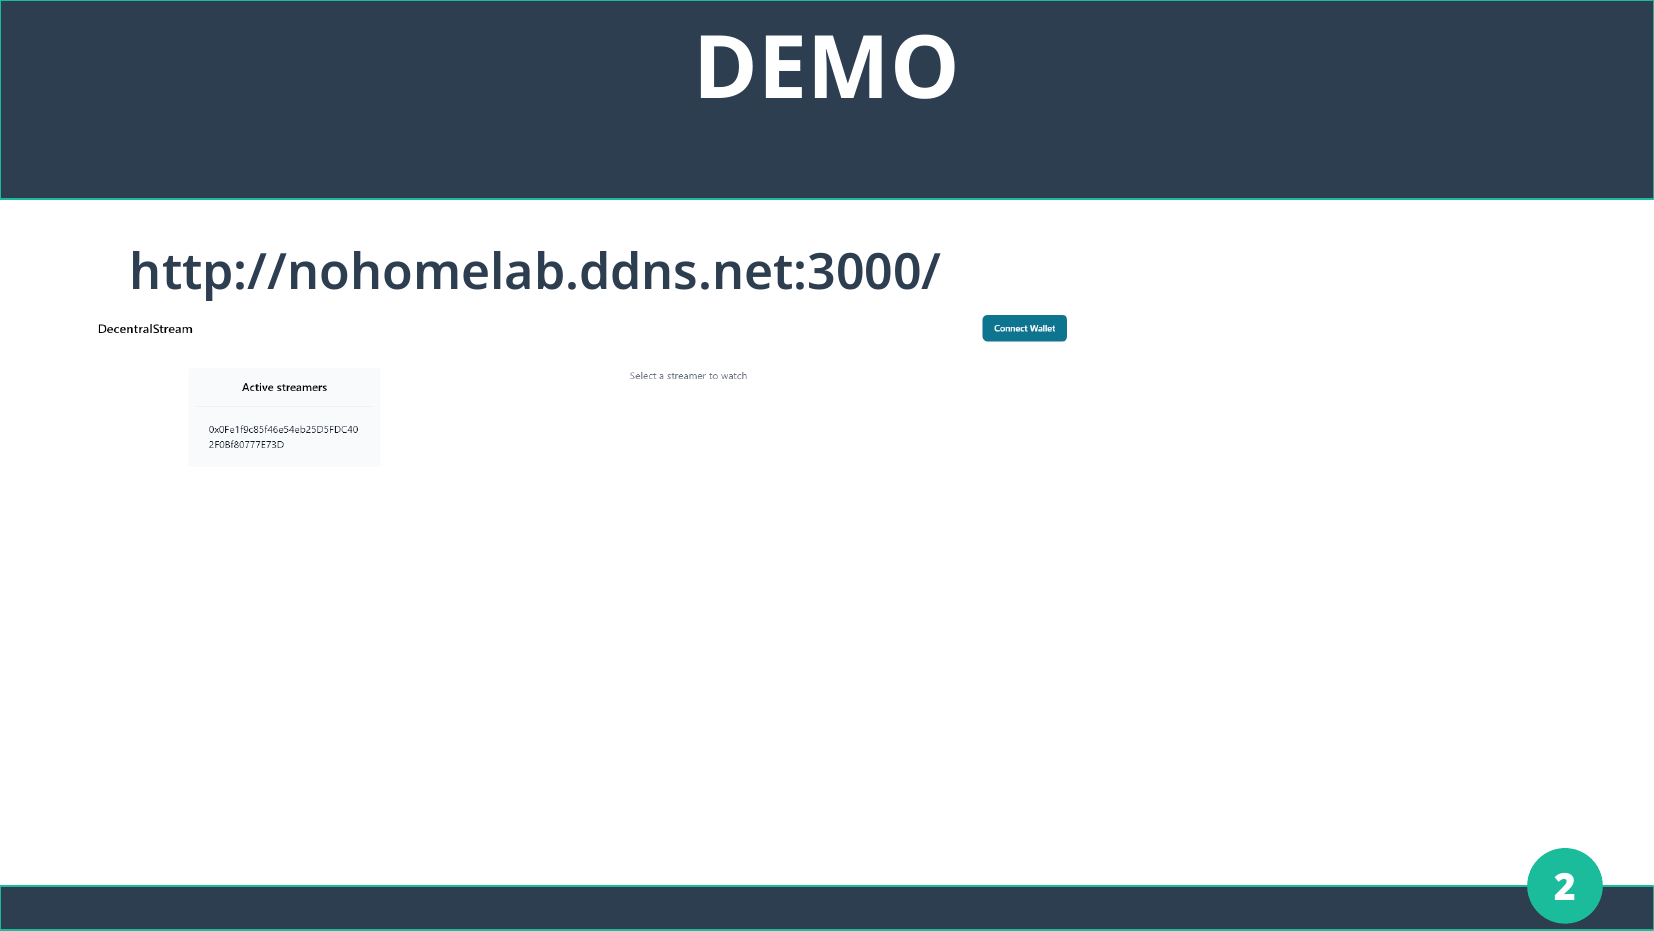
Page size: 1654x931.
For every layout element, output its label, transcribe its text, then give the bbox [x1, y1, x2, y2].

title DEMO [59, 37, 1595, 156]
list http://nohomelab.ddns.net:3000/ [59, 236, 1595, 857]
picture [88, 314, 1089, 827]
